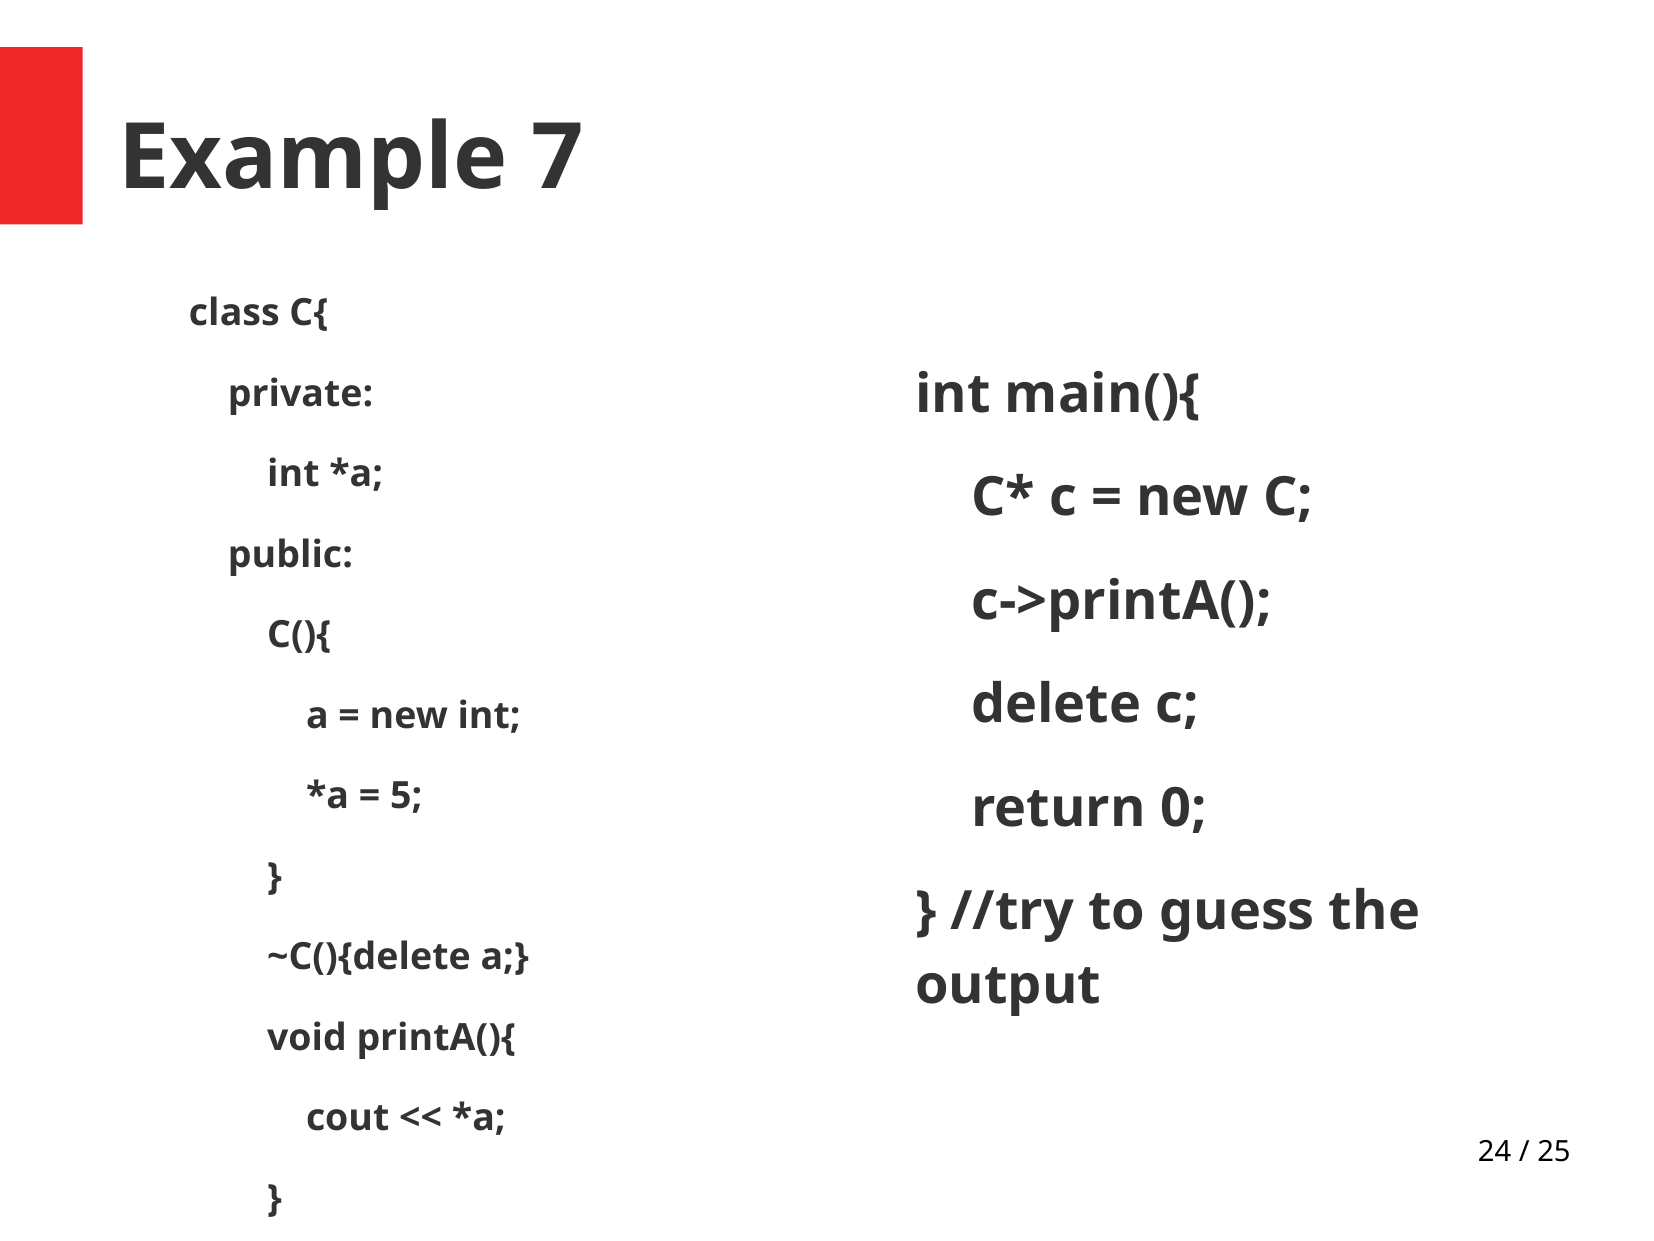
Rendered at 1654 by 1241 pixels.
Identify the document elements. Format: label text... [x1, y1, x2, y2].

title Example 7 [118, 49, 1571, 257]
list int main(){ C* c = new C; c->printA(); delete c; return 0; } //try to guess the output [844, 354, 1536, 1074]
list class C{ private: int *a; public: C(){ a = new int; *a = 5; } ~C(){delete a;} void printA(){ cout << *a; } }; [118, 285, 810, 1006]
